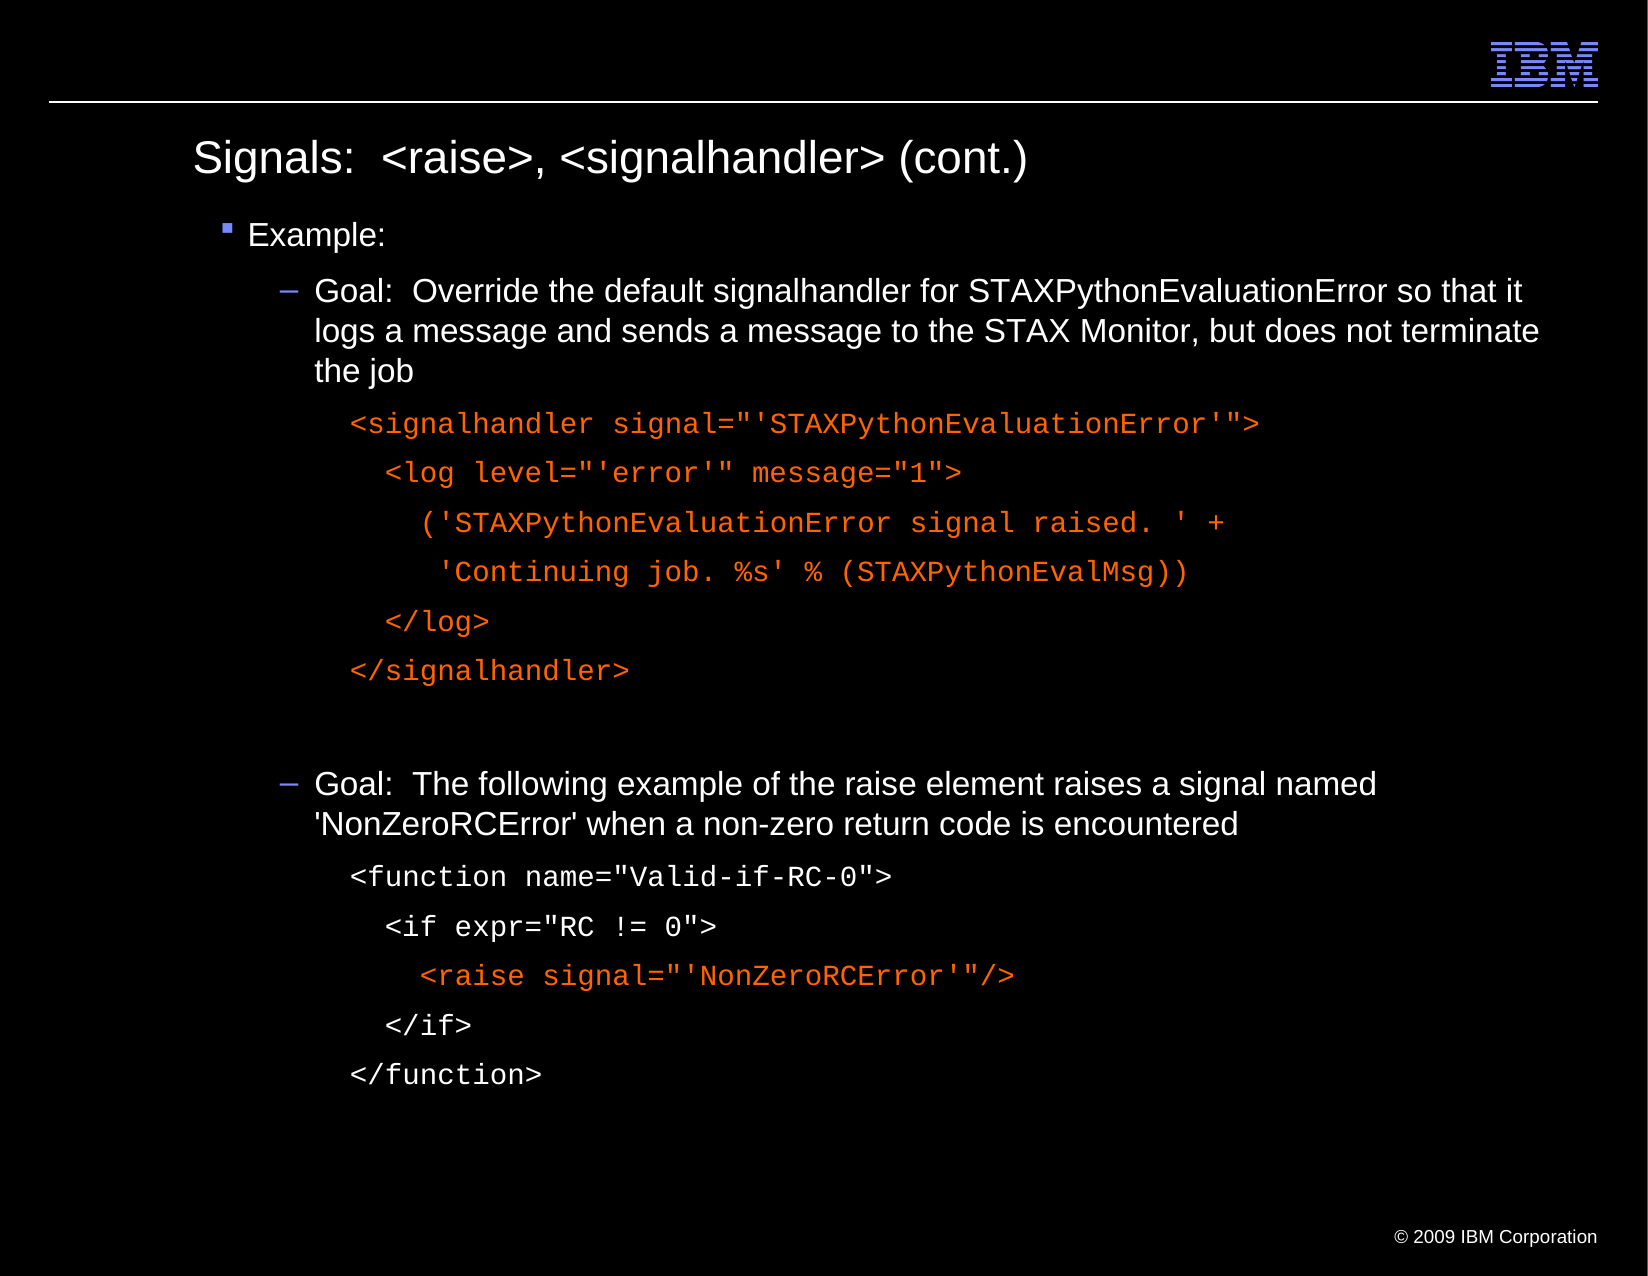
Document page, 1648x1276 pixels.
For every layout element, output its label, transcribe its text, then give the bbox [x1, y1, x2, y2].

title Signals: <raise>, <signalhandler> (cont.) [175, 125, 1648, 219]
picture [1491, 42, 1598, 87]
text_box Example: Goal: Override the default signalhandler for STAXPythonEvaluationError so that it logs a message and sends a message to the STAX Monitor, but does not terminate the job <signalhandler signal="'STAXPythonEvaluationError'"> <log level="'error'" message="1"> ('STAXPythonEvaluationError signal raised. ' + 'Continuing job. %s' % (STAXPythonEvalMsg)) </log> </signalhandler> Goal: The following example of the raise element raises a signal named 'NonZeroRCError' when a non-zero return code is encountered <function name="Valid-if-RC-0"> <if expr="RC != 0"> <raise signal="'NonZeroRCError'"/> </if> </function> [219, 219, 1570, 1132]
